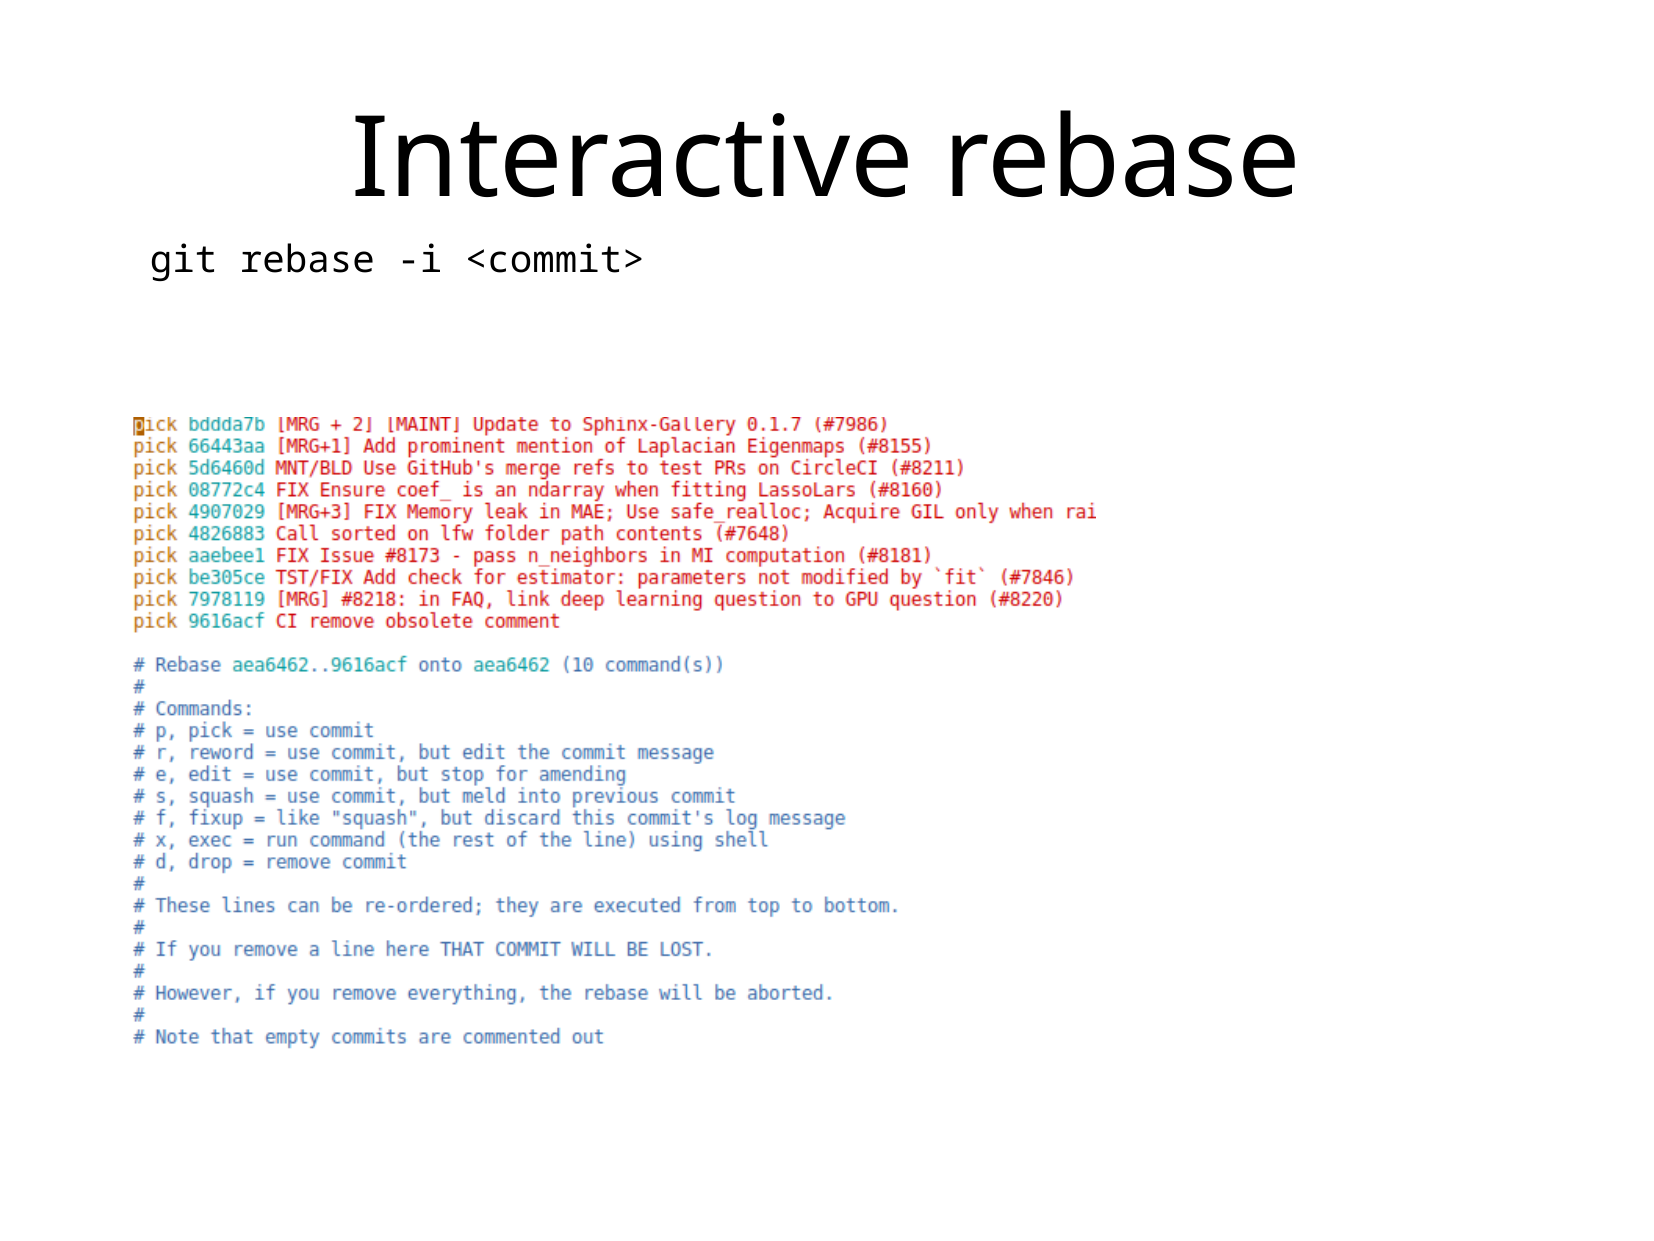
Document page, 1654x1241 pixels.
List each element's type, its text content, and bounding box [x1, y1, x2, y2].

picture [132, 417, 1096, 1051]
text_box git rebase -i <commit> [135, 225, 901, 278]
title Interactive rebase [82, 49, 1571, 257]
